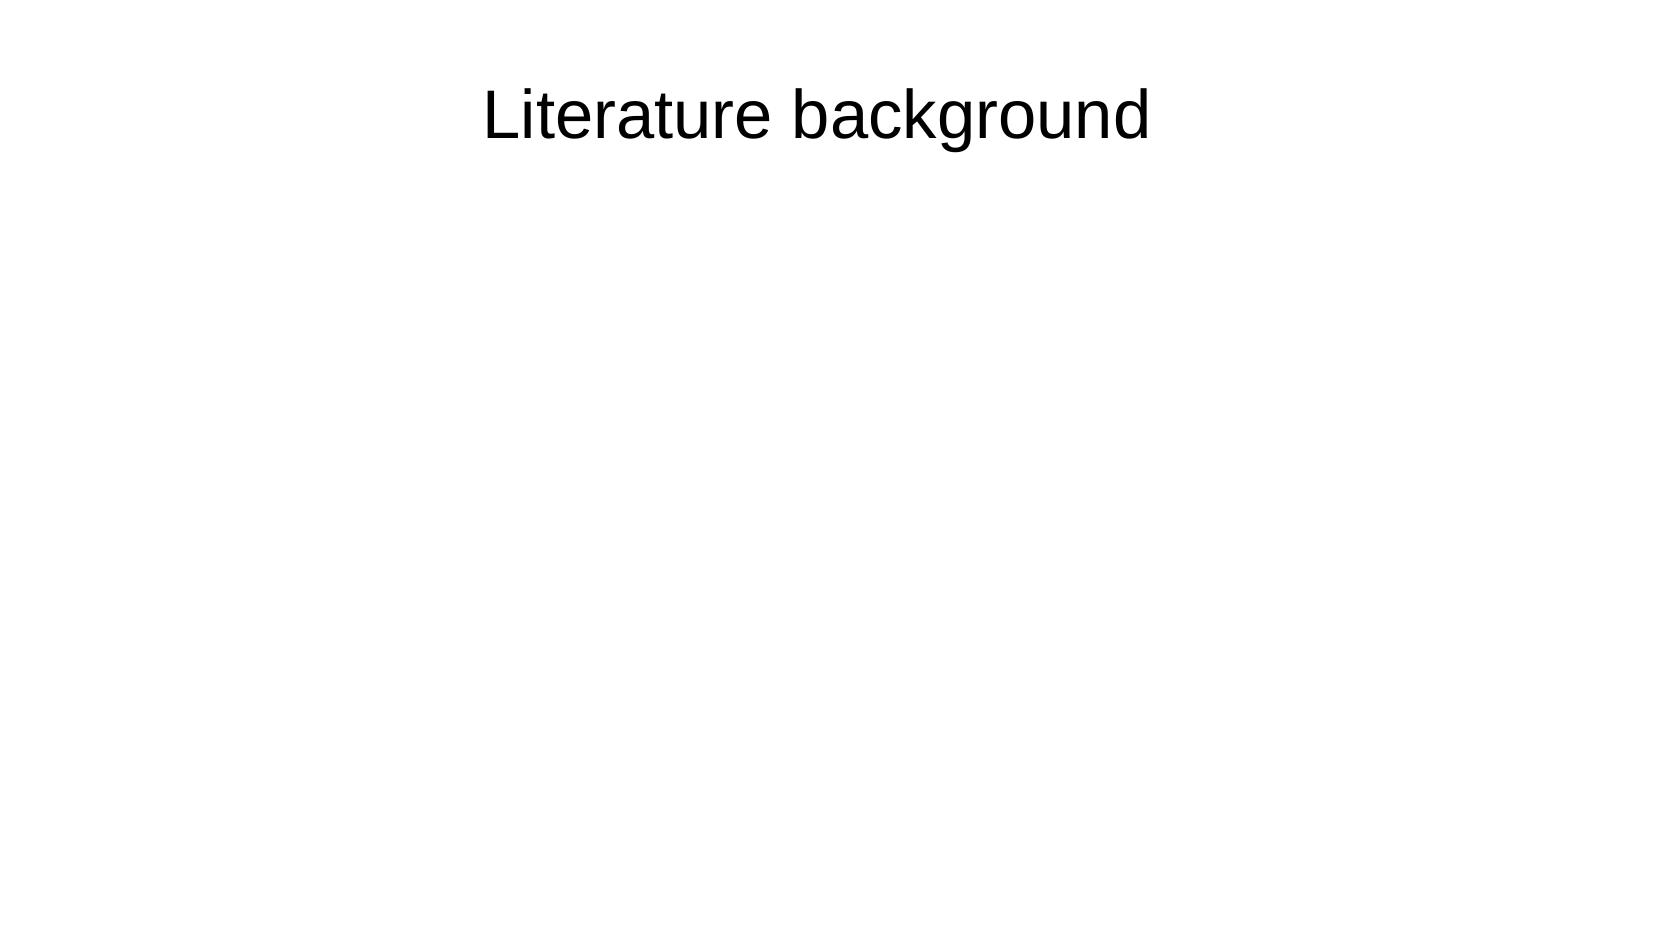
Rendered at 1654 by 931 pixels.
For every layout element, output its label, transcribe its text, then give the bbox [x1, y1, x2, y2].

title Literature background [82, 37, 1571, 193]
